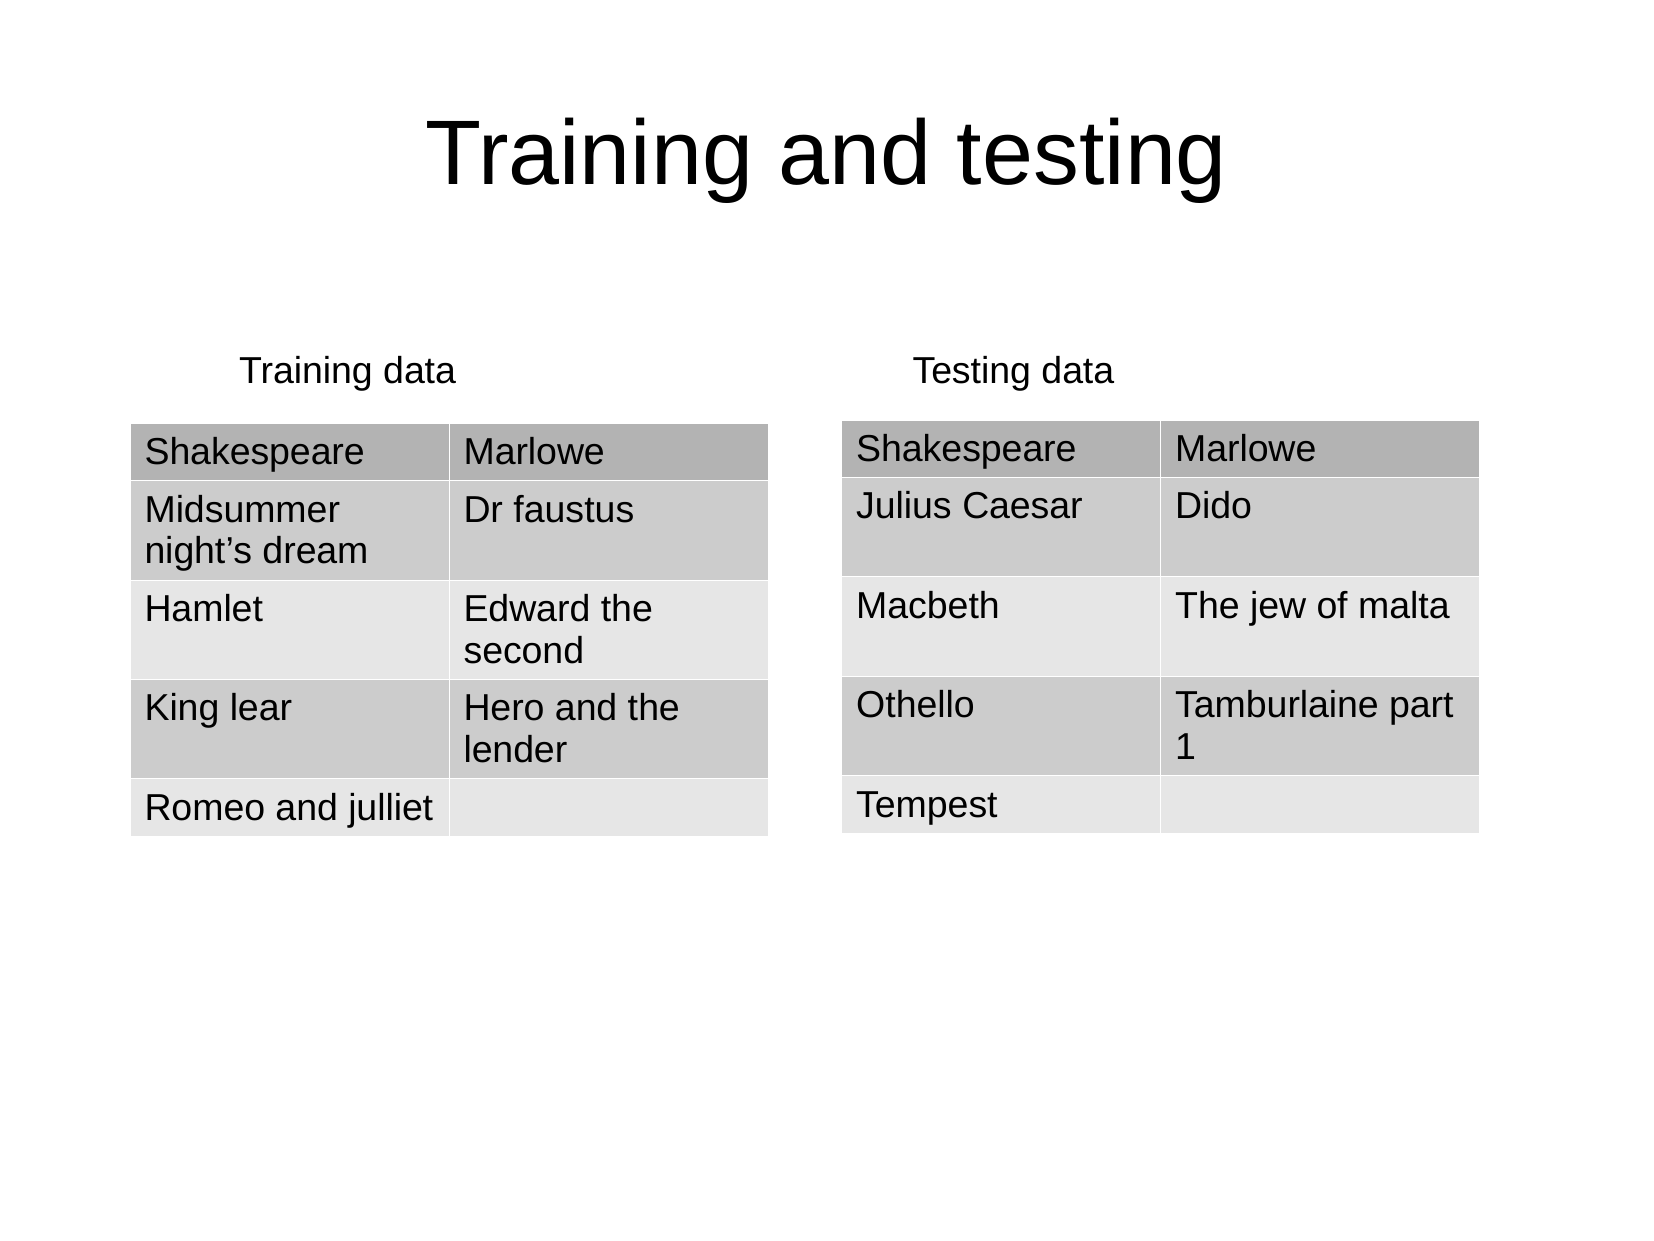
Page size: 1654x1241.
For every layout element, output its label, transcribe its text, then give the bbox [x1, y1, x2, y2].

table_cell Edward the second [450, 581, 768, 679]
text_box Training data [224, 342, 626, 400]
table_header Shakespeare [131, 424, 449, 480]
table_cell Julius Caesar [842, 478, 1160, 576]
table_cell Dido [1161, 478, 1479, 576]
table_cell Dr faustus [450, 481, 768, 580]
title Training and testing [82, 49, 1571, 257]
table_cell Othello [842, 677, 1160, 775]
table_cell Romeo and julliet [131, 779, 449, 836]
table_header Shakespeare [842, 421, 1160, 477]
table_header Marlowe [450, 424, 768, 480]
table_cell The jew of malta [1161, 577, 1479, 676]
table_cell Hamlet [131, 581, 449, 679]
table_header Marlowe [1161, 421, 1479, 477]
table_cell [1161, 776, 1479, 833]
table_cell Midsummer night’s dream [131, 481, 449, 580]
table_cell Tempest [842, 776, 1160, 833]
table_cell [450, 779, 768, 836]
table_cell Hero and the lender [450, 680, 768, 778]
table_cell Macbeth [842, 577, 1160, 676]
table_cell King lear [131, 680, 449, 778]
table_cell Tamburlaine part 1 [1161, 677, 1479, 775]
text_box Testing data [897, 342, 1347, 400]
